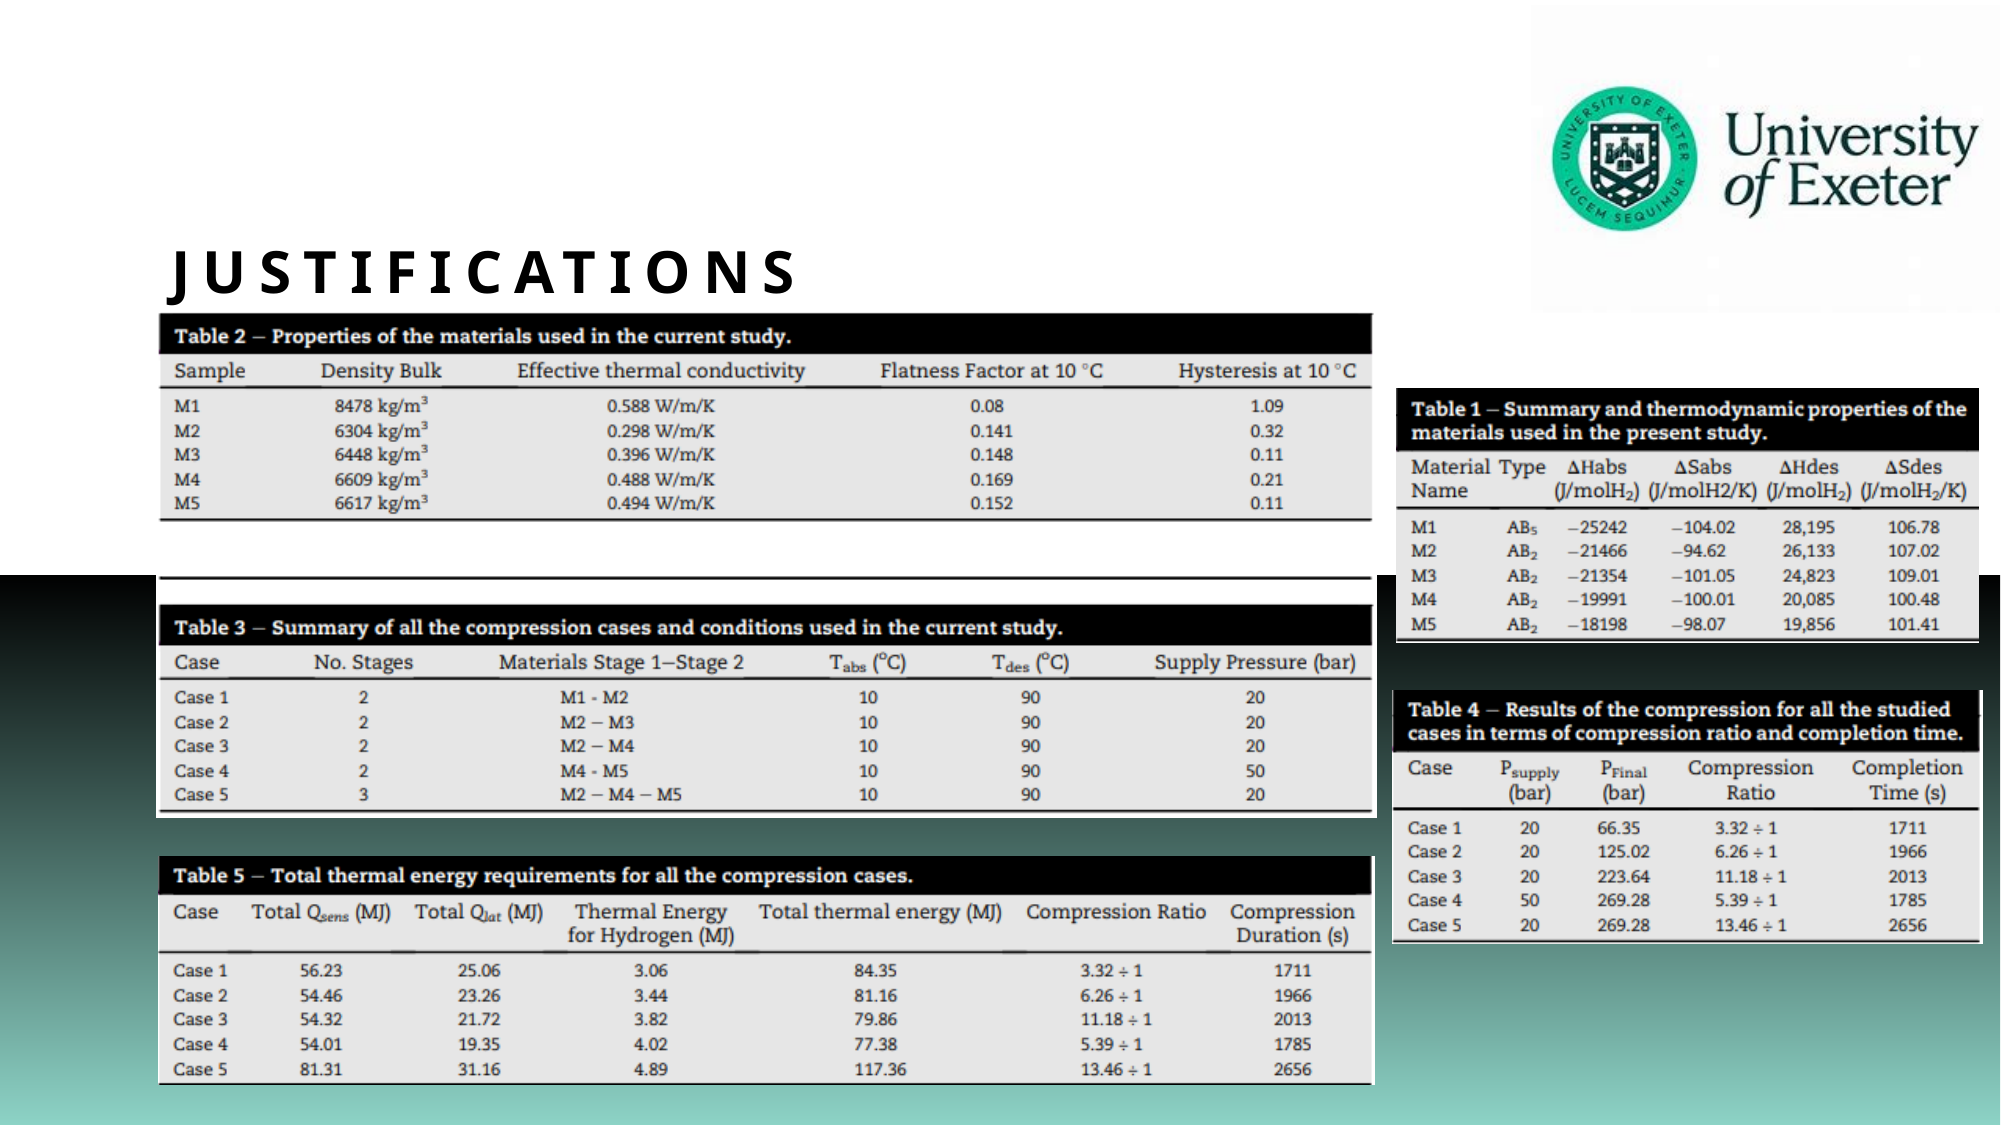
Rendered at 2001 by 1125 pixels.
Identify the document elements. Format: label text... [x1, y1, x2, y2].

picture [1531, 5, 2000, 313]
picture [158, 856, 1375, 1086]
picture [1392, 690, 1983, 944]
picture [156, 312, 1377, 818]
picture [1396, 388, 1979, 644]
title Justifications [156, 124, 1531, 313]
